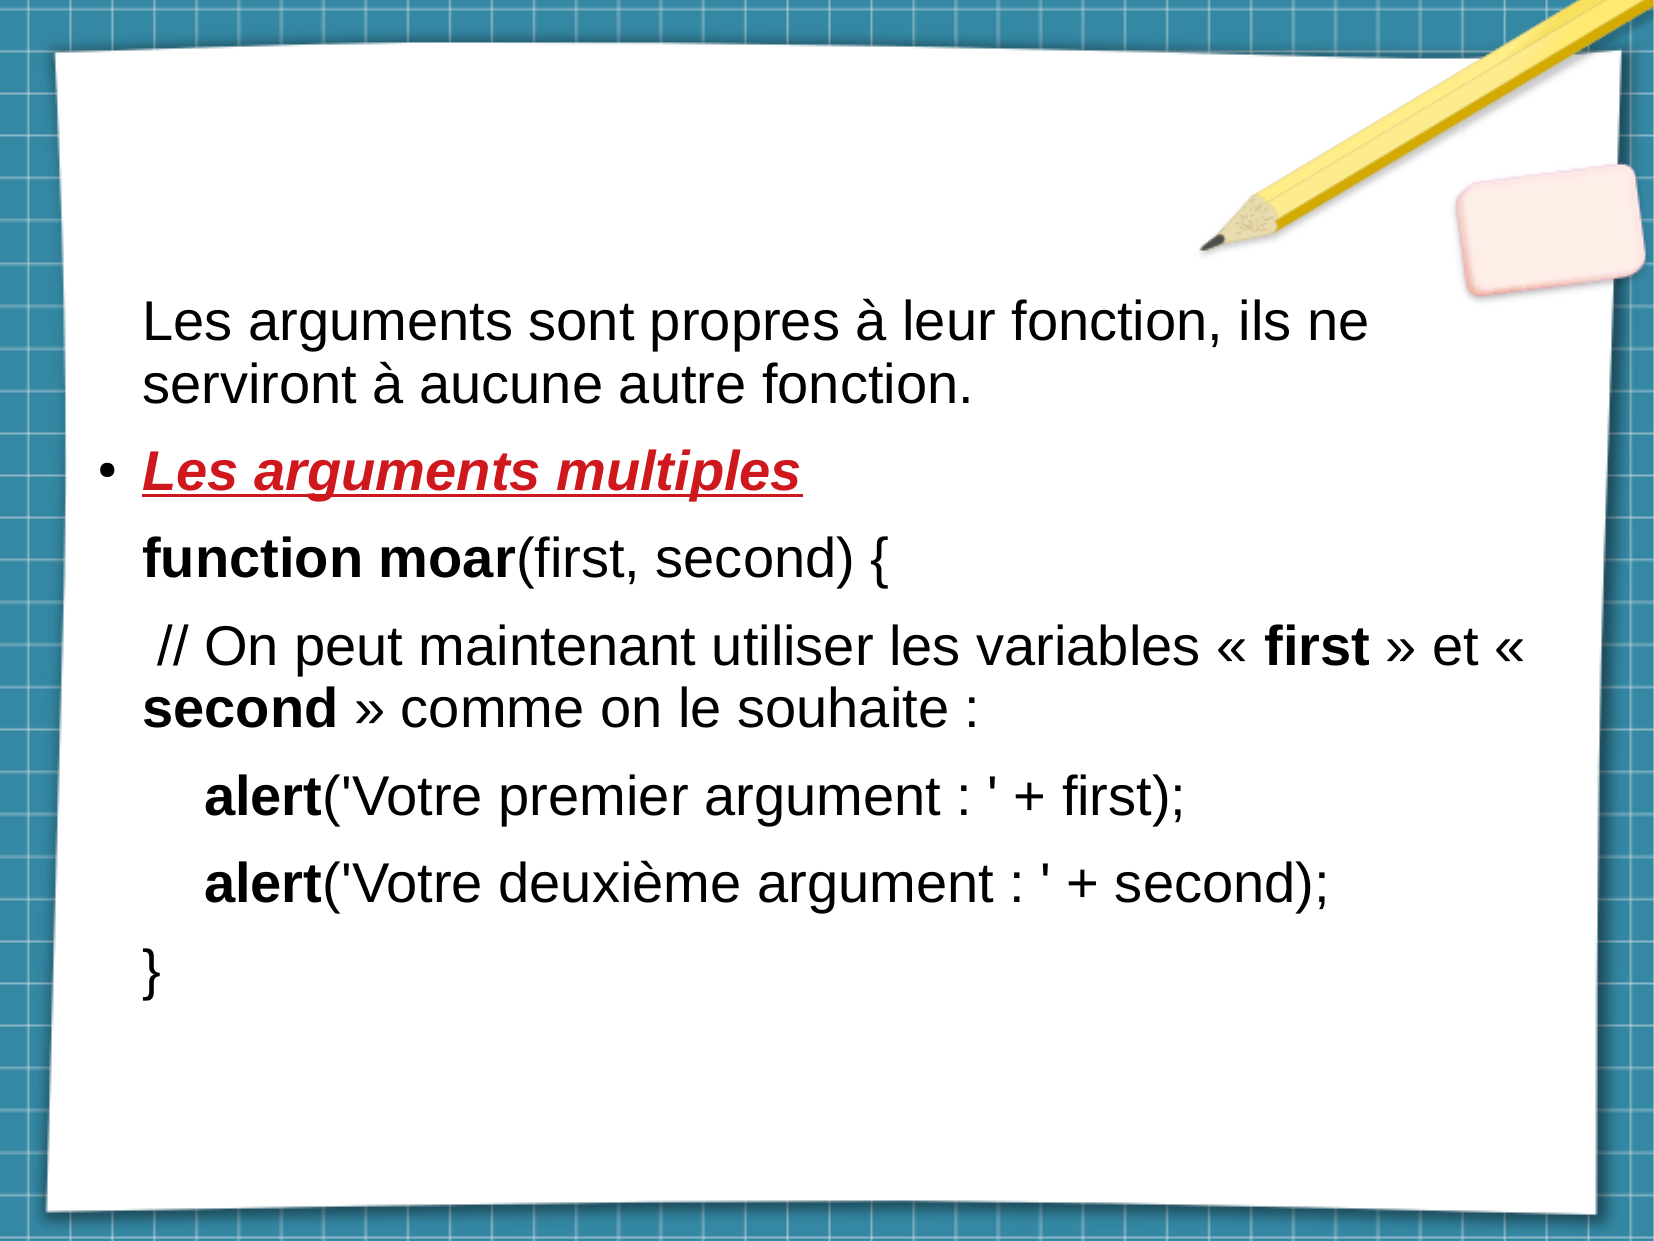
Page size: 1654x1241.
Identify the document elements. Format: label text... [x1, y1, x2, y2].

picture [0, 0, 1654, 1241]
list Les arguments sont propres à leur fonction, ils ne serviront à aucune autre fonction. Les arguments multiples function moar(first, second) { // On peut maintenant utiliser les variables « first » et « second » comme on le souhaite : alert('Votre premier argument : ' + first); alert('Votre deuxième argument : ' + second); } [82, 290, 1571, 1010]
